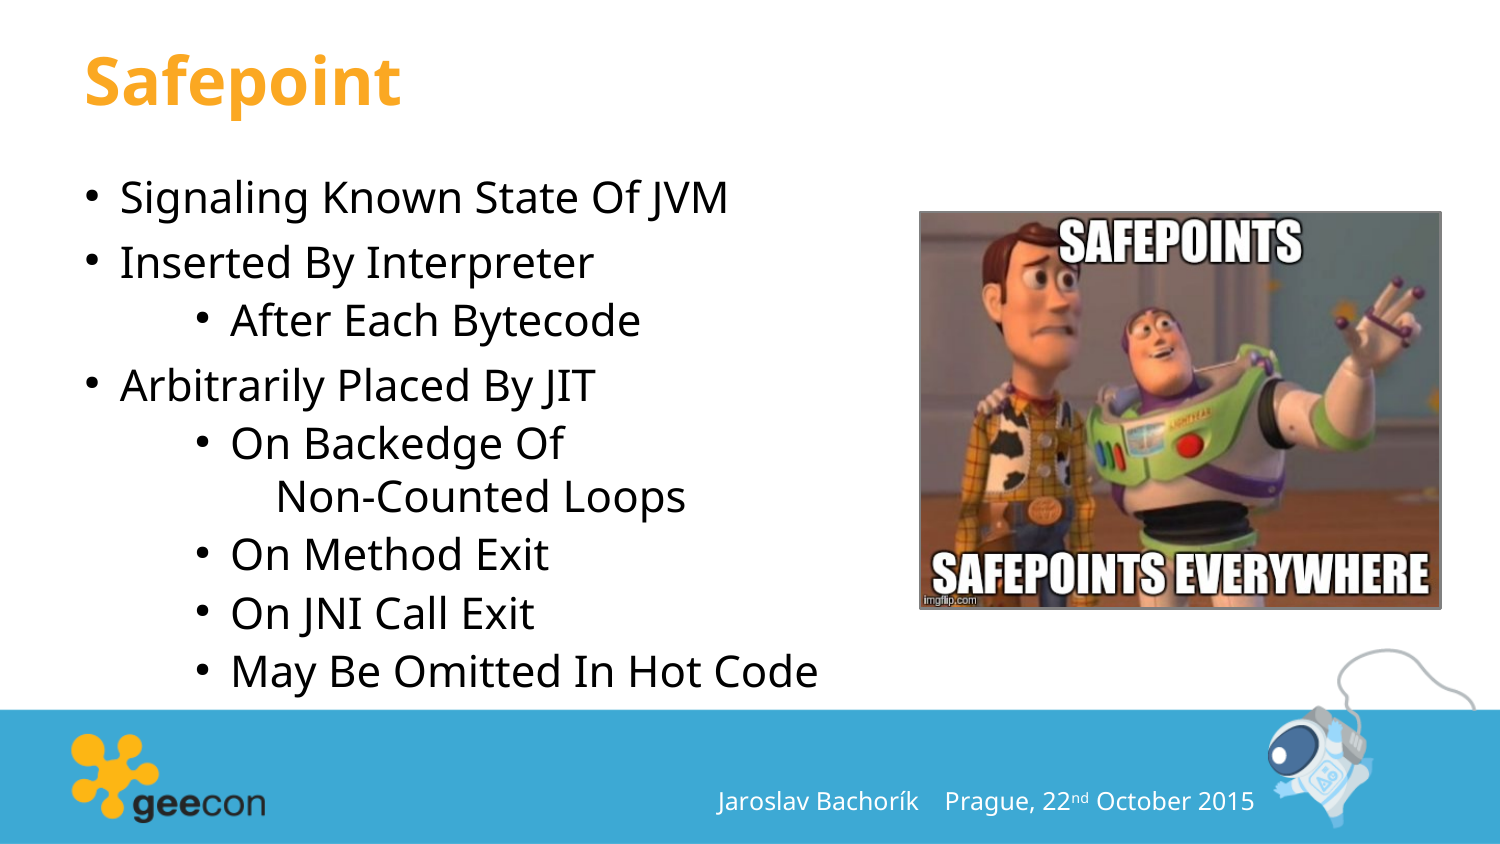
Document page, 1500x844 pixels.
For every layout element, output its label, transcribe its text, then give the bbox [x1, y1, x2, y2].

title Safepoint [75, 33, 1426, 165]
text_box Jaroslav Bachorík Prague, 22nd October 2015 [442, 778, 1270, 824]
picture [0, 0, 1500, 844]
list Signaling Known State Of JVM Inserted By Interpreter After Each Bytecode Arbitrarily Placed By JIT On Backedge Of Non-Counted Loops On Method Exit On JNI Call Exit May Be Omitted In Hot Code [75, 165, 1426, 623]
